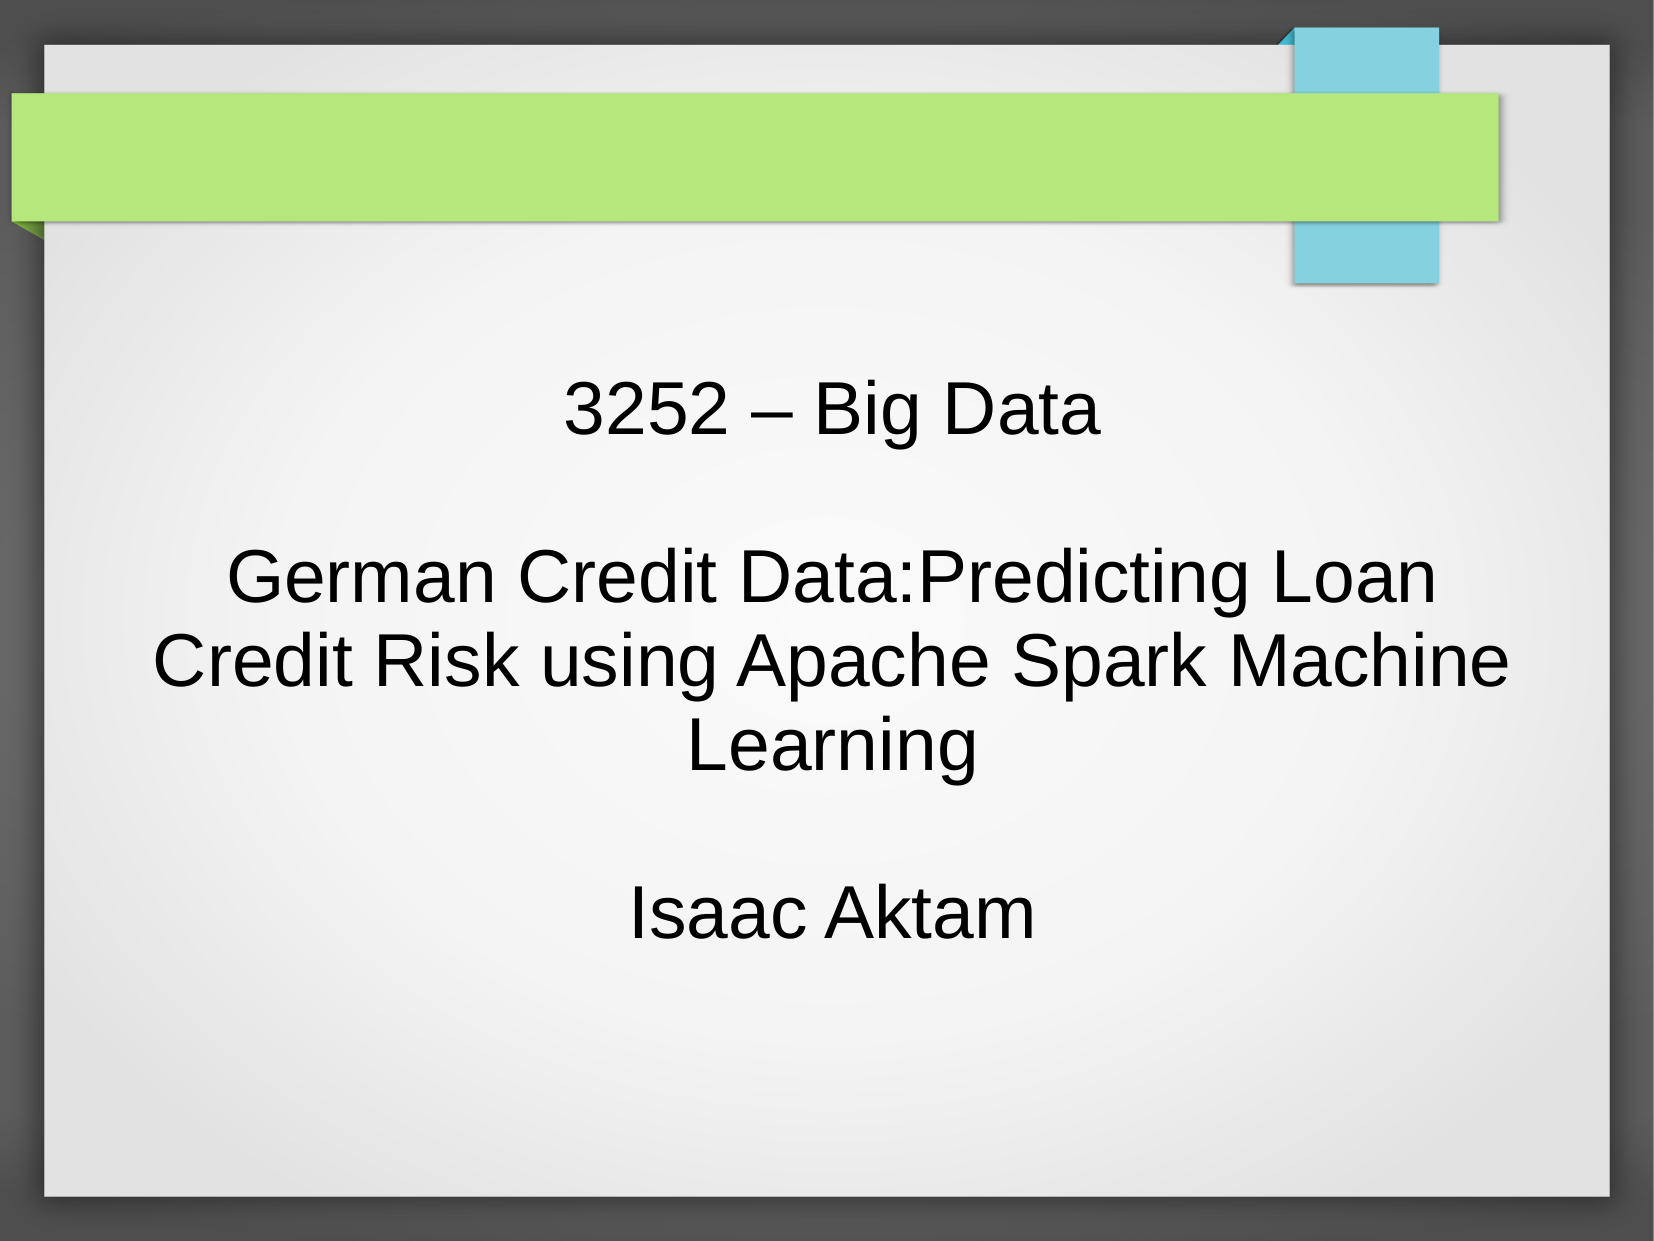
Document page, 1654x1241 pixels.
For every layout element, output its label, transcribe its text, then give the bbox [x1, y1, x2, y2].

picture [0, 0, 1654, 1241]
text_box 3252 – Big Data German Credit Data:Predicting Loan Credit Risk using Apache Spark Machine Learning Isaac Aktam [141, 366, 1524, 1039]
